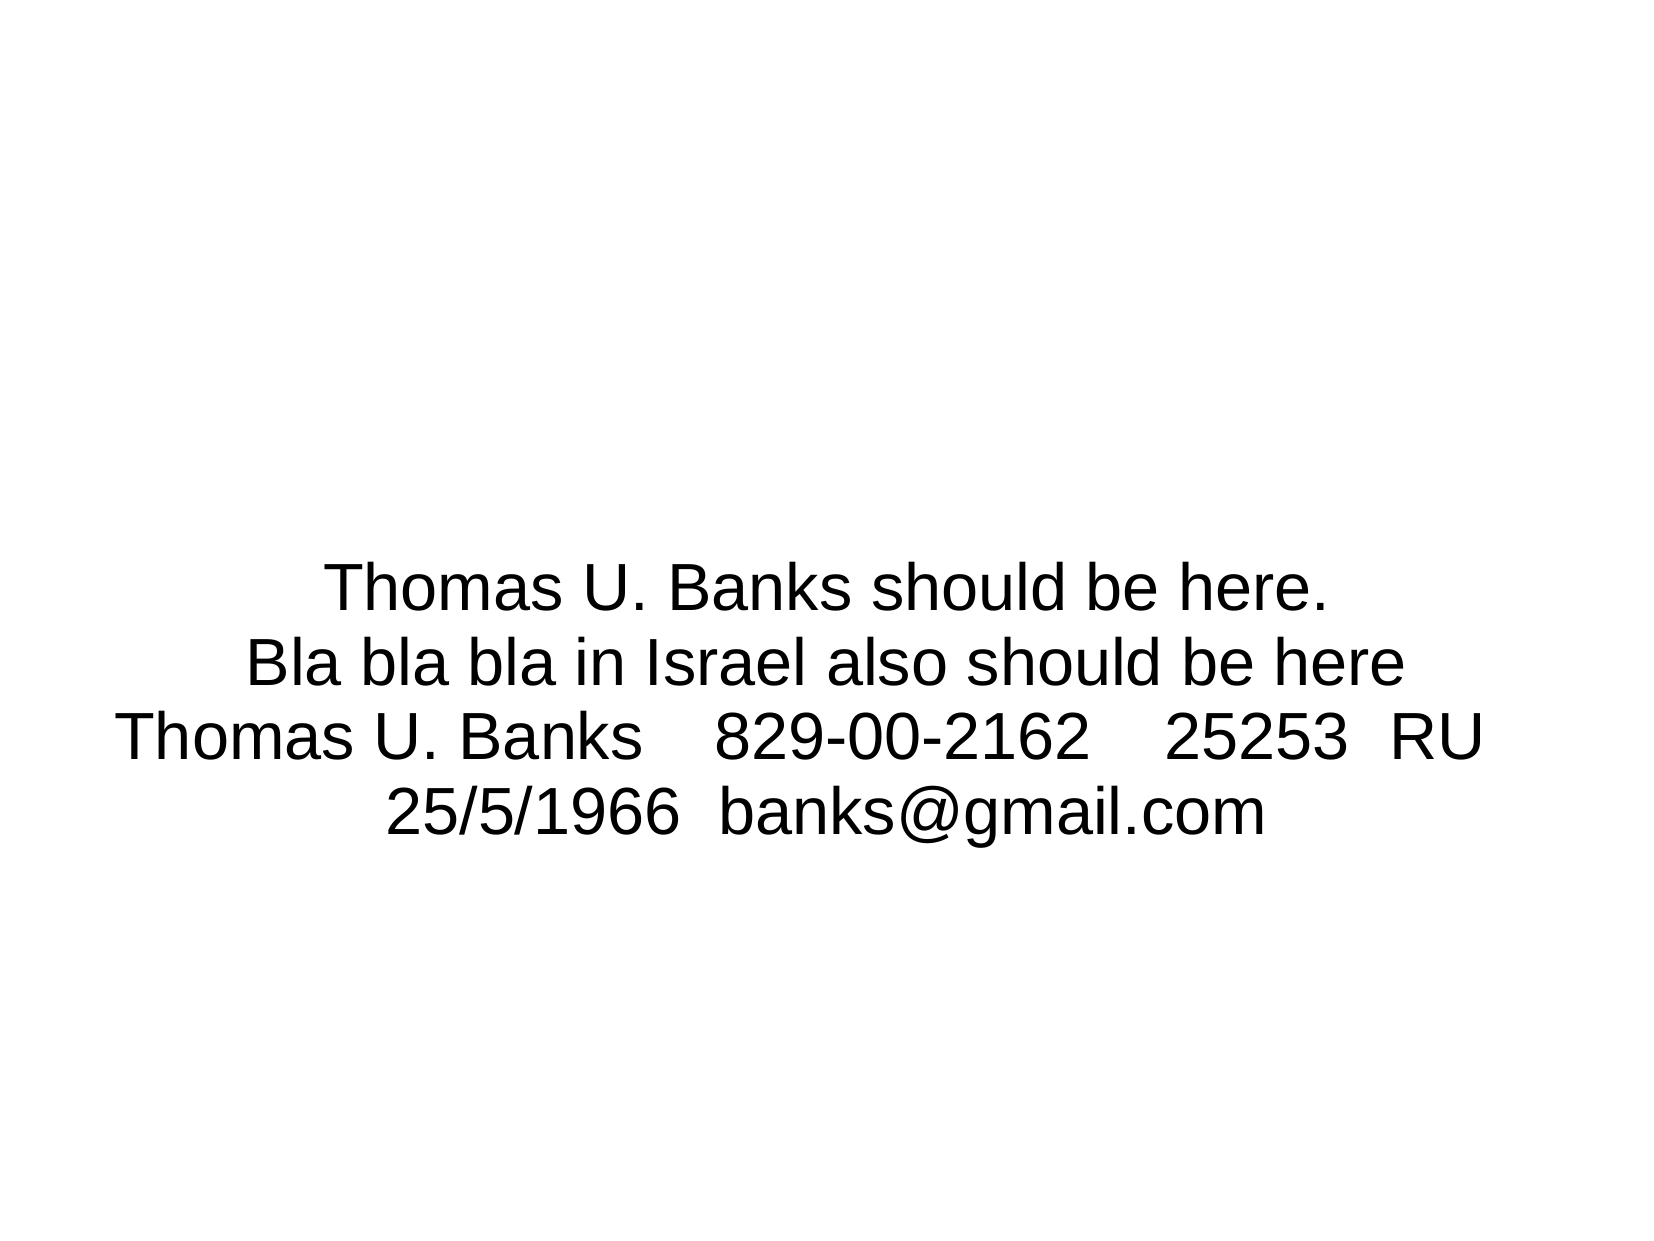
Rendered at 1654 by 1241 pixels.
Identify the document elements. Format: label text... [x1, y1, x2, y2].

subtitle Thomas U. Banks should be here. Bla bla bla in Israel also should be here Thomas U. Banks 829-00-2162 25253 RU 25/5/1966 banks@gmail.com [82, 290, 1571, 1109]
